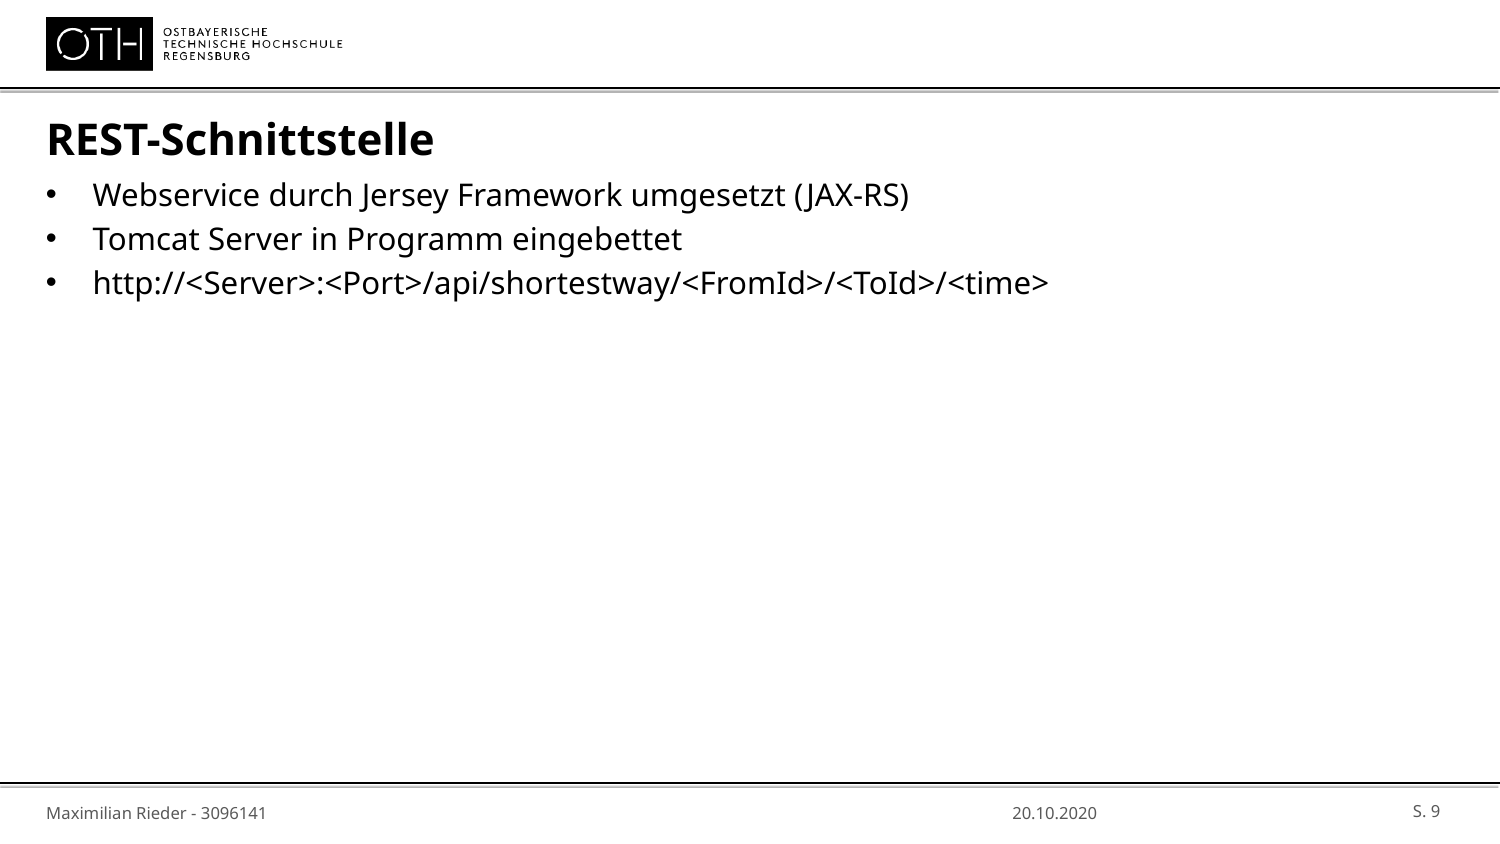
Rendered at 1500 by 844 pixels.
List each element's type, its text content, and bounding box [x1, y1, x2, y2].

footer Maximilian Rieder - 3096141 [46, 783, 786, 844]
list REST-Schnittstelle [46, 98, 1452, 170]
picture [46, 17, 414, 71]
slide_number S. <Foliennummer> [1321, 782, 1452, 843]
list Webservice durch Jersey Framework umgesetzt (JAX-RS) Tomcat Server in Programm eingebettet http://<Server>:<Port>/api/shortestway/<FromId>/<ToId>/<time> [45, 170, 1452, 746]
slide_number 20.10.2020 [786, 783, 1325, 844]
